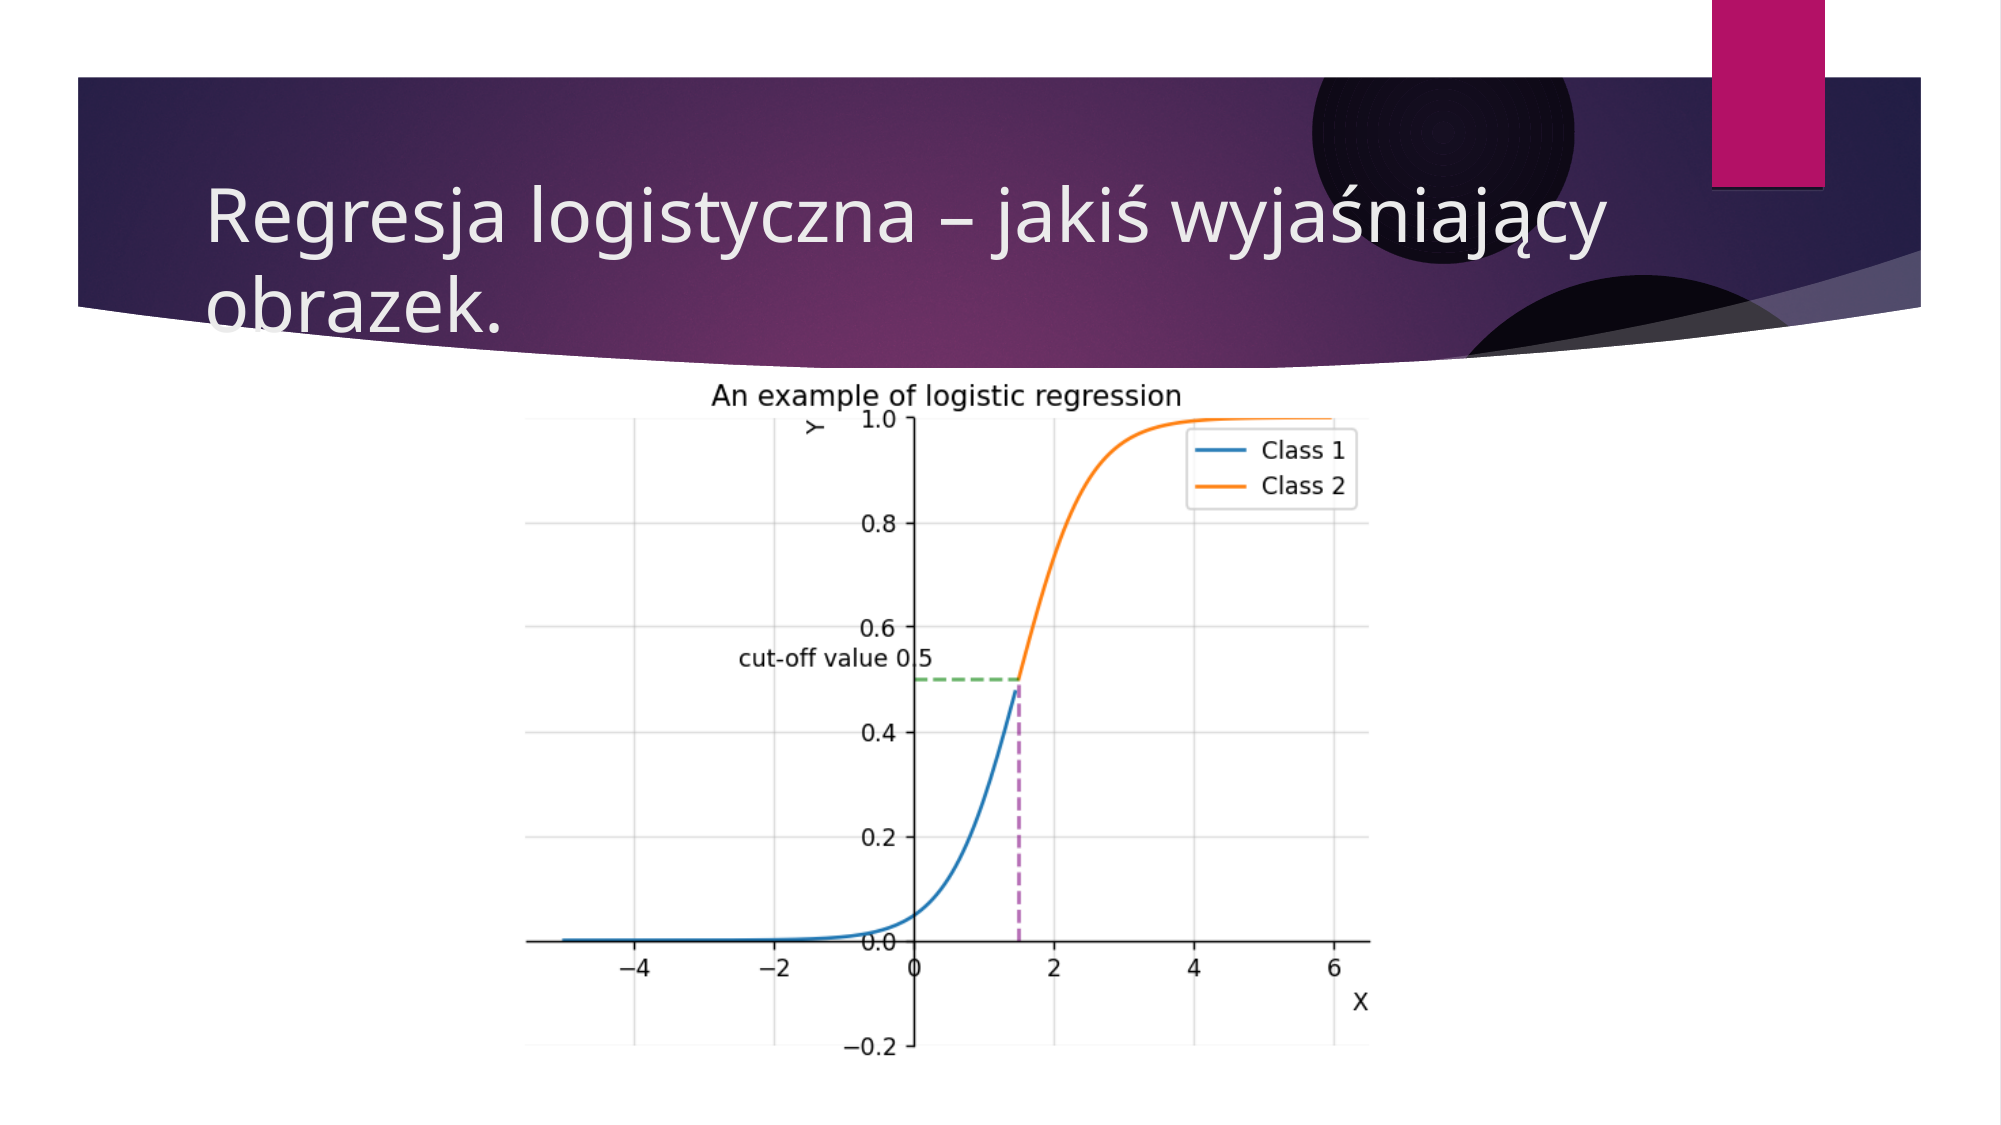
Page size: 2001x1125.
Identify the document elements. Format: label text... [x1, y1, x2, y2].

title Regresja logistyczna – jakiś wyjaśniający obrazek. [189, 159, 1627, 276]
picture [509, 368, 1384, 1077]
